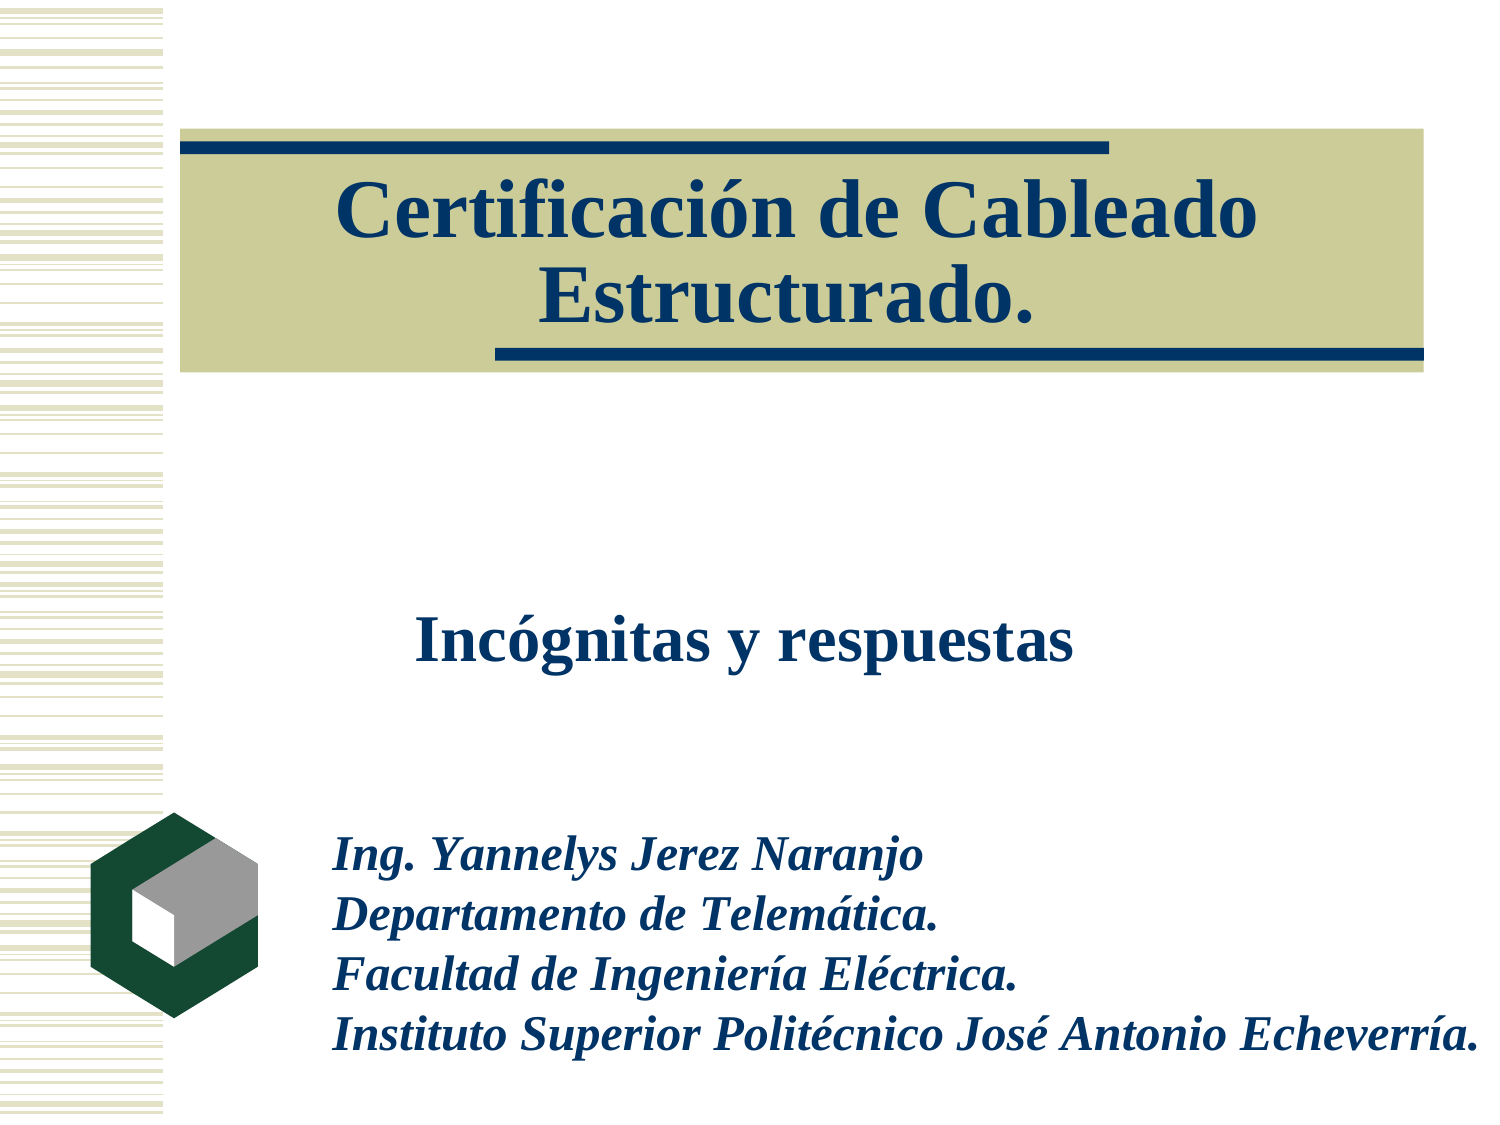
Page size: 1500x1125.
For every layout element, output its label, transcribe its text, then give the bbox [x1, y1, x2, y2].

title Certificación de Cableado Estructurado. [191, 162, 1403, 348]
text_box Ing. Yannelys Jerez Naranjo Departamento de Telemática. Facultad de Ingeniería Eléctrica. Instituto Superior Politécnico José Antonio Echeverría. [317, 812, 1497, 1068]
text_box Incógnitas y respuestas [399, 587, 1113, 683]
picture [90, 812, 259, 1020]
